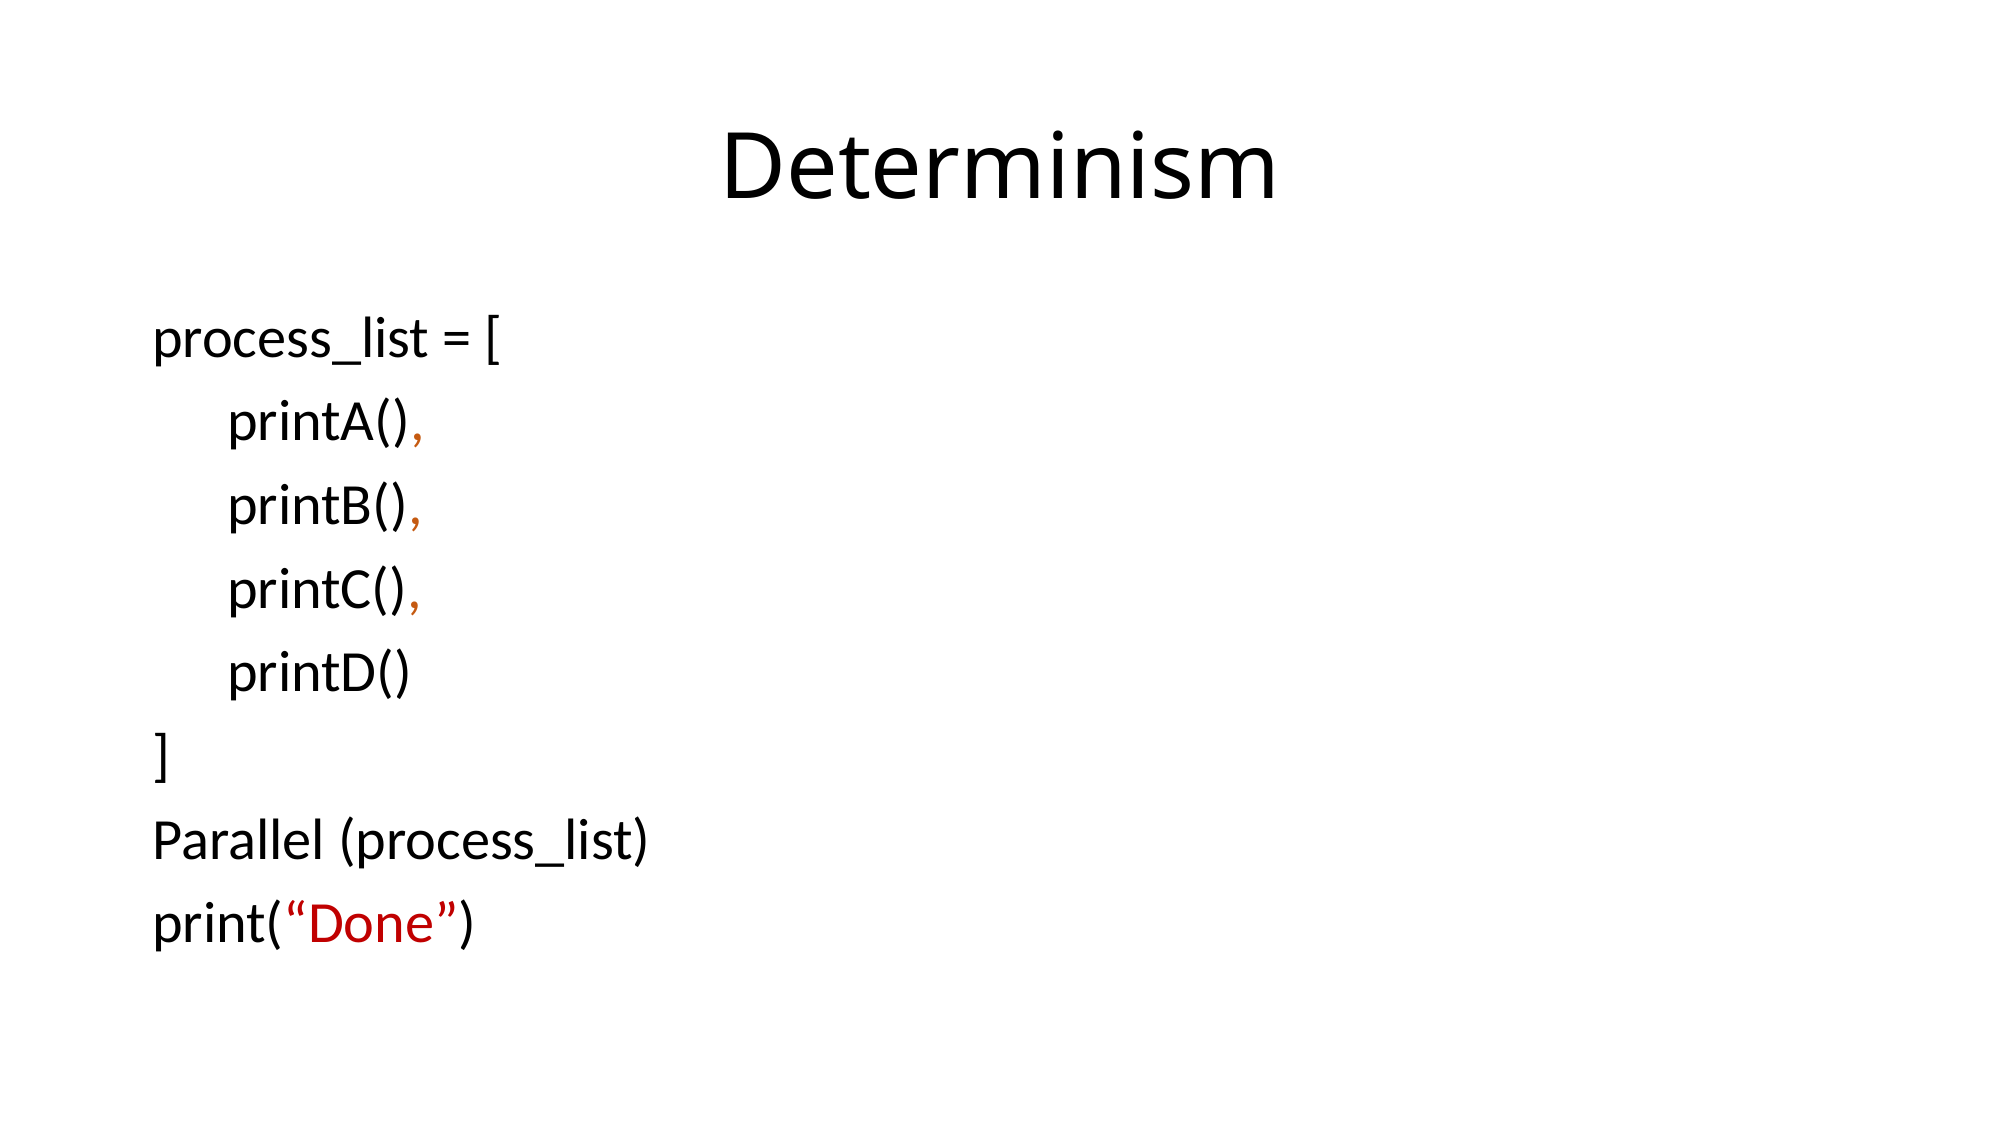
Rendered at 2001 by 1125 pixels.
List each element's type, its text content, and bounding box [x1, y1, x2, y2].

list process_list = [ printA(), printB(), printC(), printD() ] Parallel (process_list) print(“Done”) [137, 299, 1863, 1014]
title Determinism [137, 59, 1863, 278]
